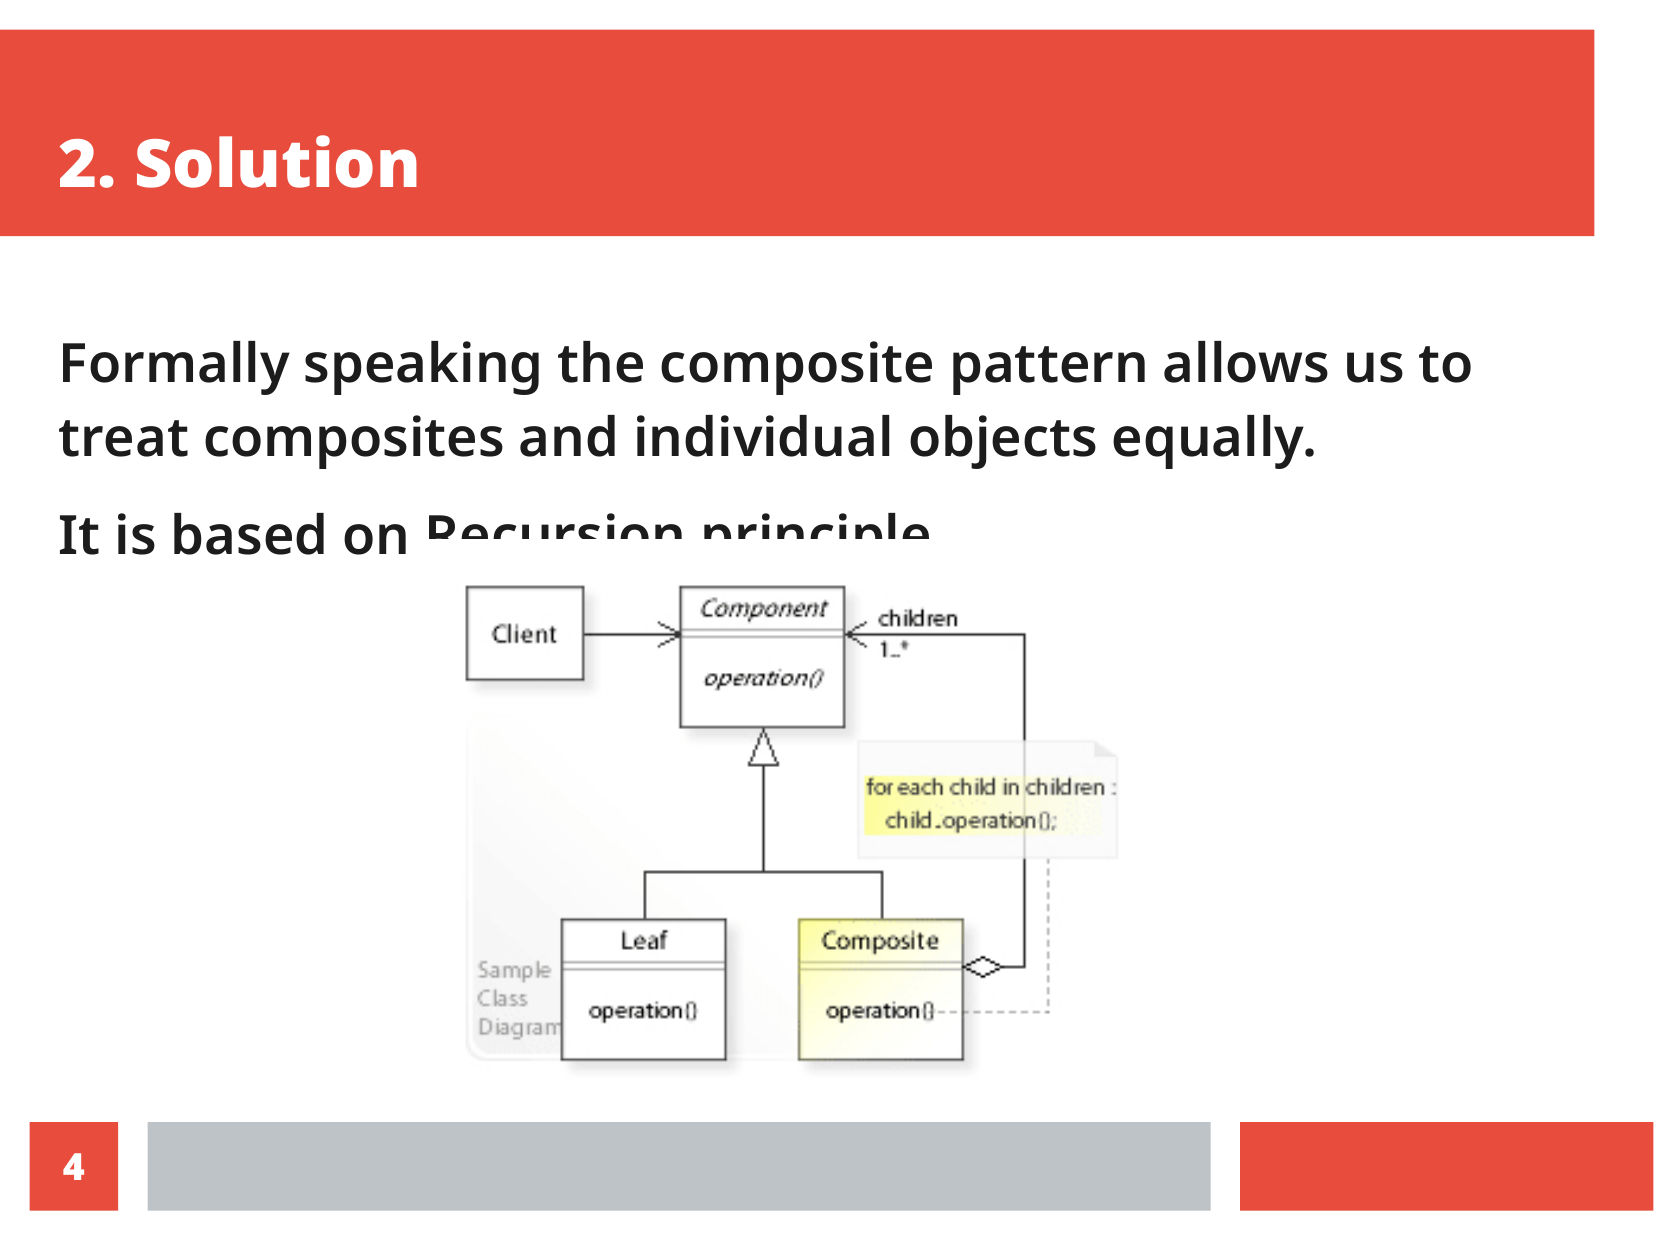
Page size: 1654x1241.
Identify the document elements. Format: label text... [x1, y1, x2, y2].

title 2. Solution [59, 59, 1595, 207]
picture [419, 539, 1126, 1109]
list Formally speaking the composite pattern allows us to treat composites and individual objects equally. It is based on Recursion principle. [59, 324, 1565, 1093]
